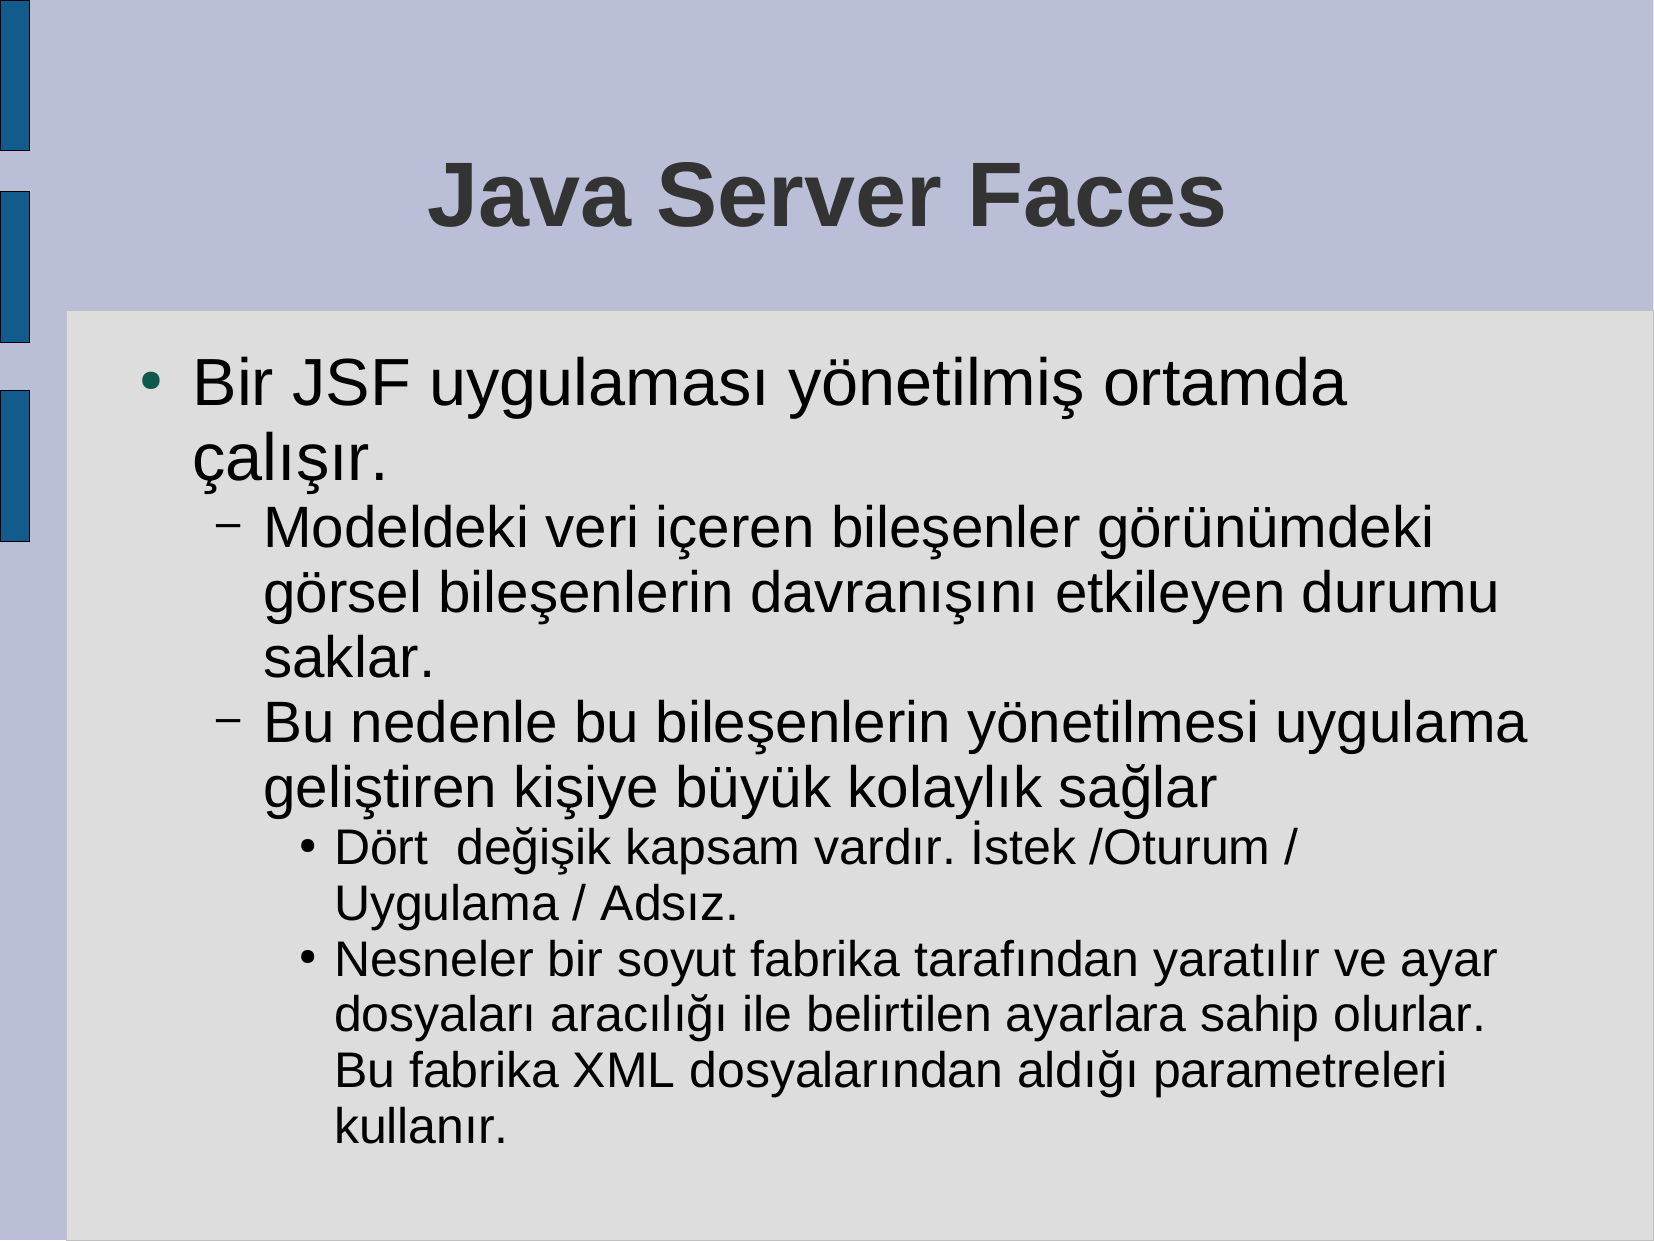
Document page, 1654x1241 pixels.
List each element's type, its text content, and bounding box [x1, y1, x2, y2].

title Java Server Faces [121, 91, 1534, 299]
list Bir JSF uygulaması yönetilmiş ortamda çalışır. Modeldeki veri içeren bileşenler görünümdeki görsel bileşenlerin davranışını etkileyen durumu saklar. Bu nedenle bu bileşenlerin yönetilmesi uygulama geliştiren kişiye büyük kolaylık sağlar Dört değişik kapsam vardır. İstek /Oturum / Uygulama / Adsız. Nesneler bir soyut fabrika tarafından yaratılır ve ayar dosyaları aracılığı ile belirtilen ayarlara sahip olurlar. Bu fabrika XML dosyalarından aldığı parametreleri kullanır. [121, 344, 1534, 1154]
